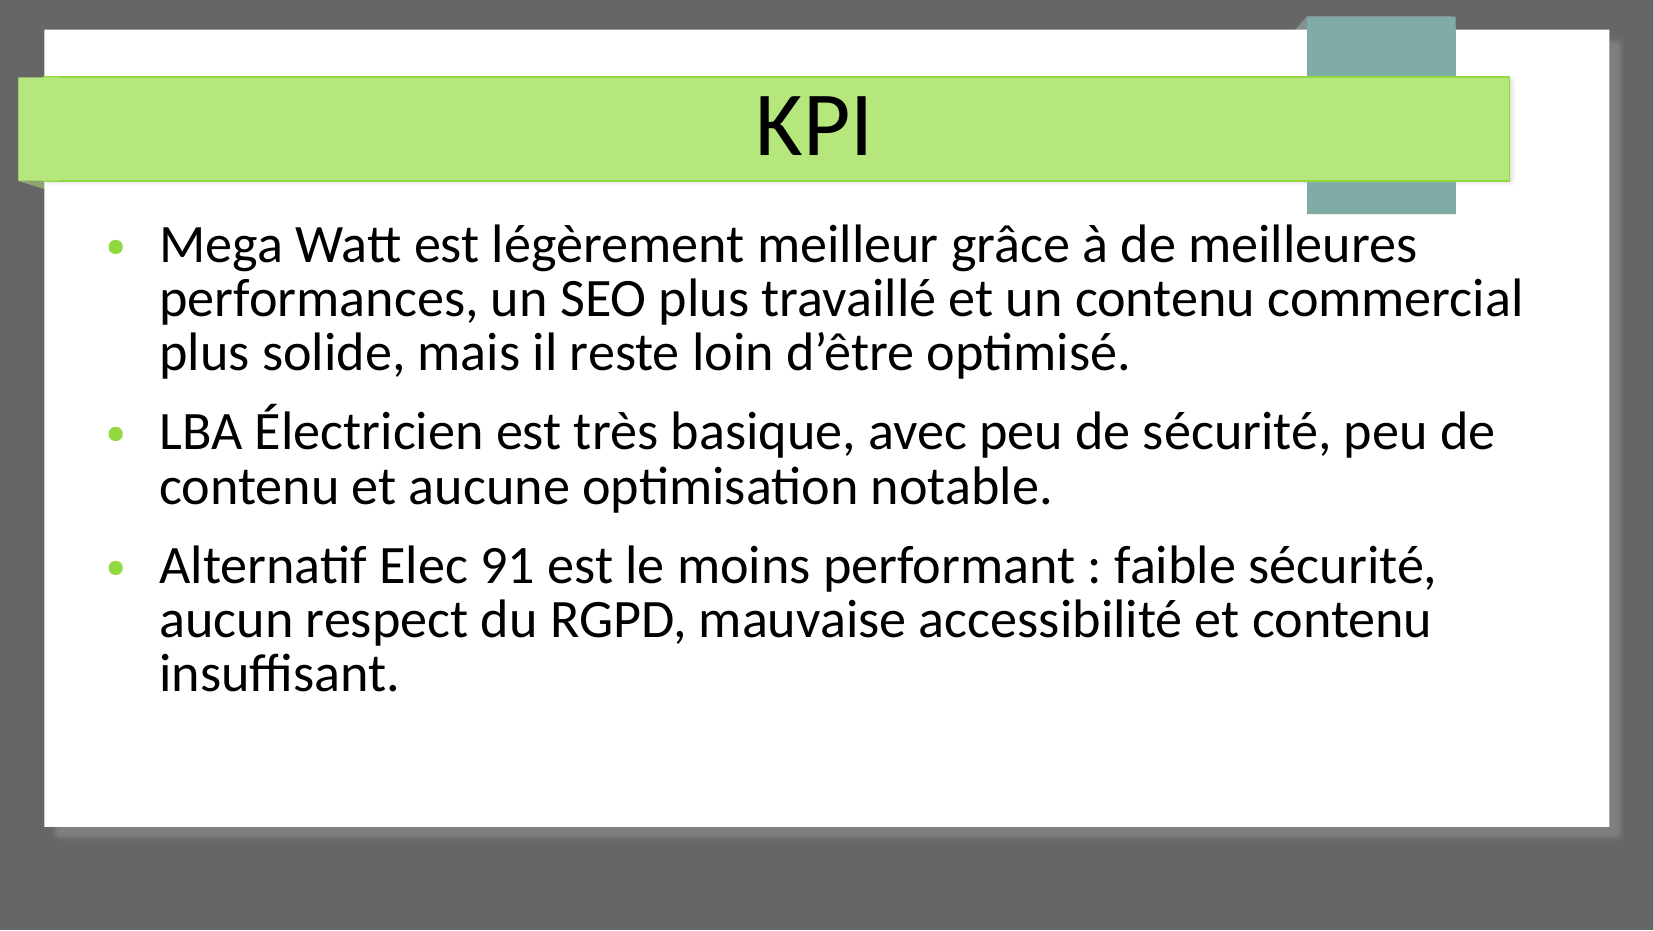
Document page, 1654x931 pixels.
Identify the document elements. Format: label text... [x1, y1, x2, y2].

title KPI [88, 72, 1506, 179]
list Mega Watt est légèrement meilleur grâce à de meilleures performances, un SEO plus travaillé et un contenu commercial plus solide, mais il reste loin d’être optimisé. LBA Électricien est très basique, avec peu de sécurité, peu de contenu et aucune optimisation notable. Alternatif Elec 91 est le moins performant : faible sécurité, aucun respect du RGPD, mauvaise accessibilité et contenu insuffisant. [88, 221, 1565, 813]
